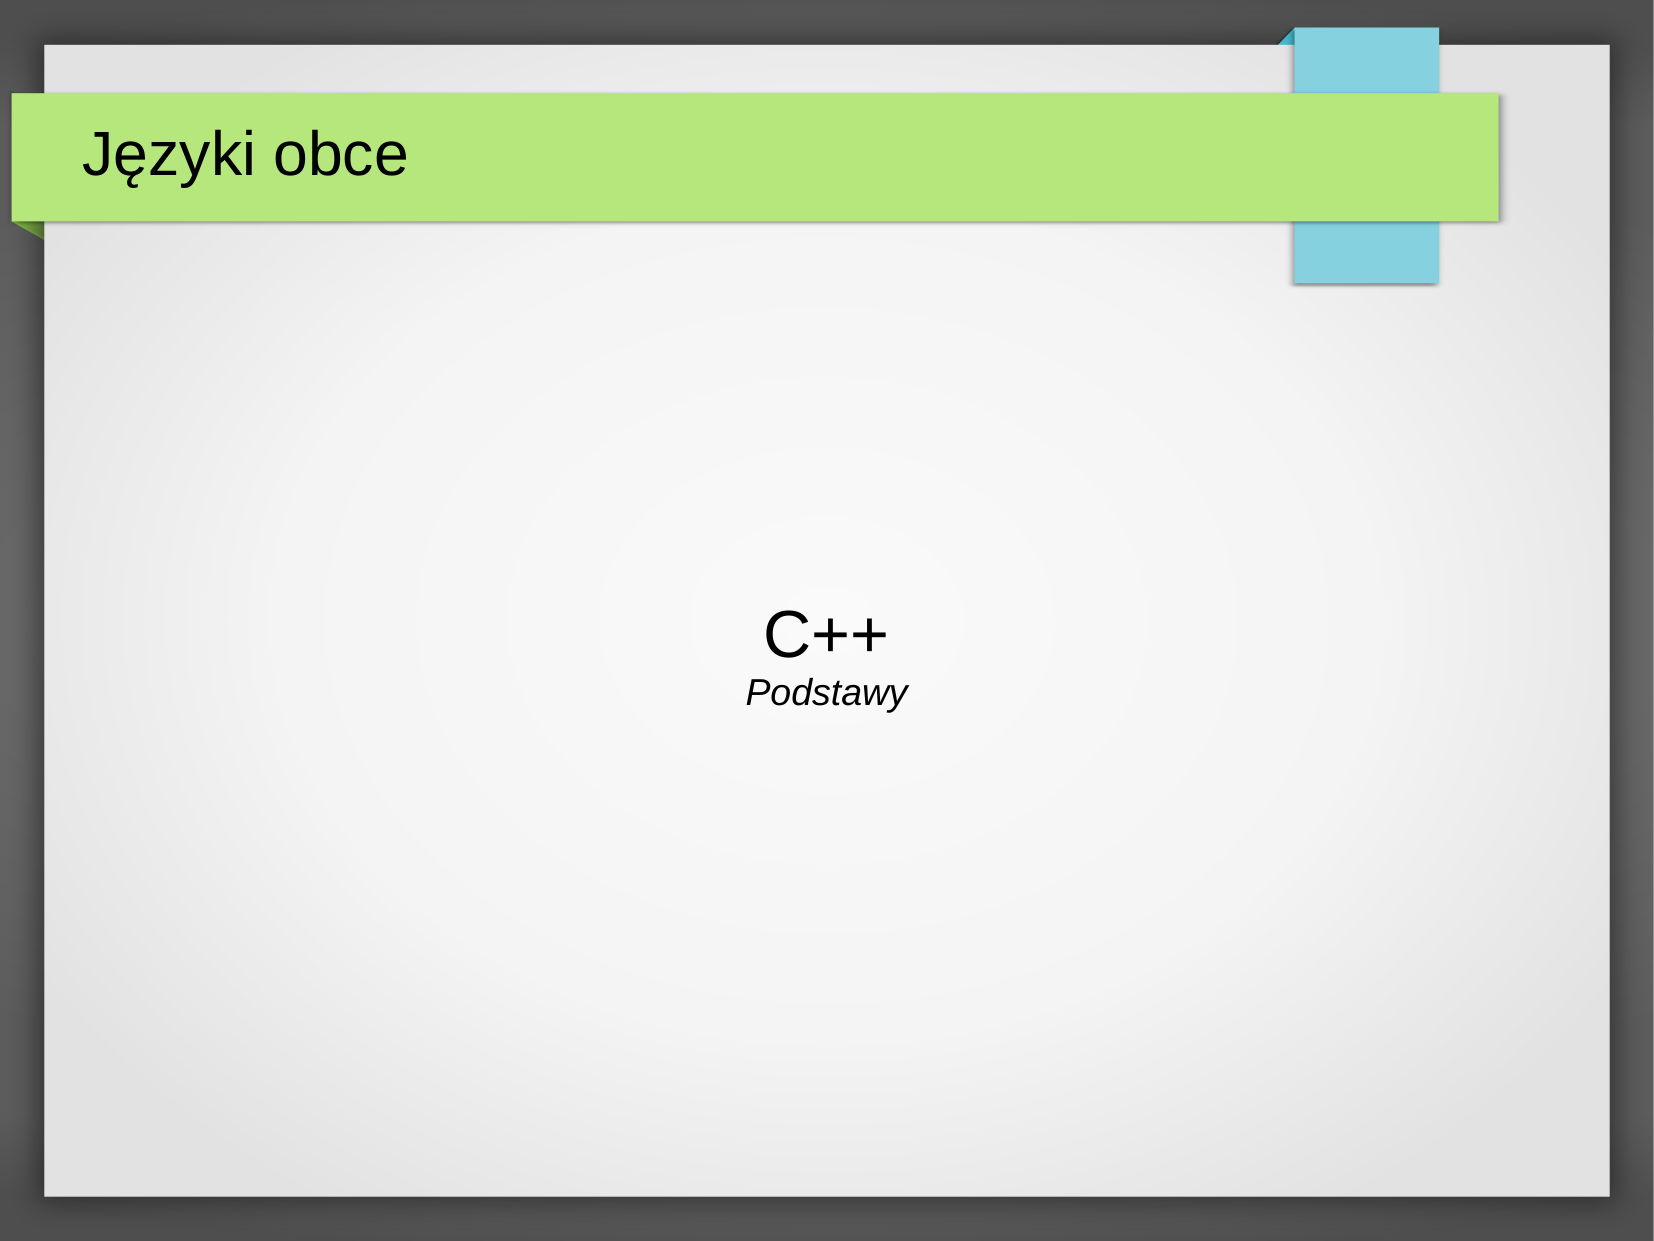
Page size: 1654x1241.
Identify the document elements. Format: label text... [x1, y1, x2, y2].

title Języki obce [82, 94, 1506, 213]
subtitle C++ Podstawy [82, 295, 1571, 1015]
picture [0, 0, 1654, 1241]
